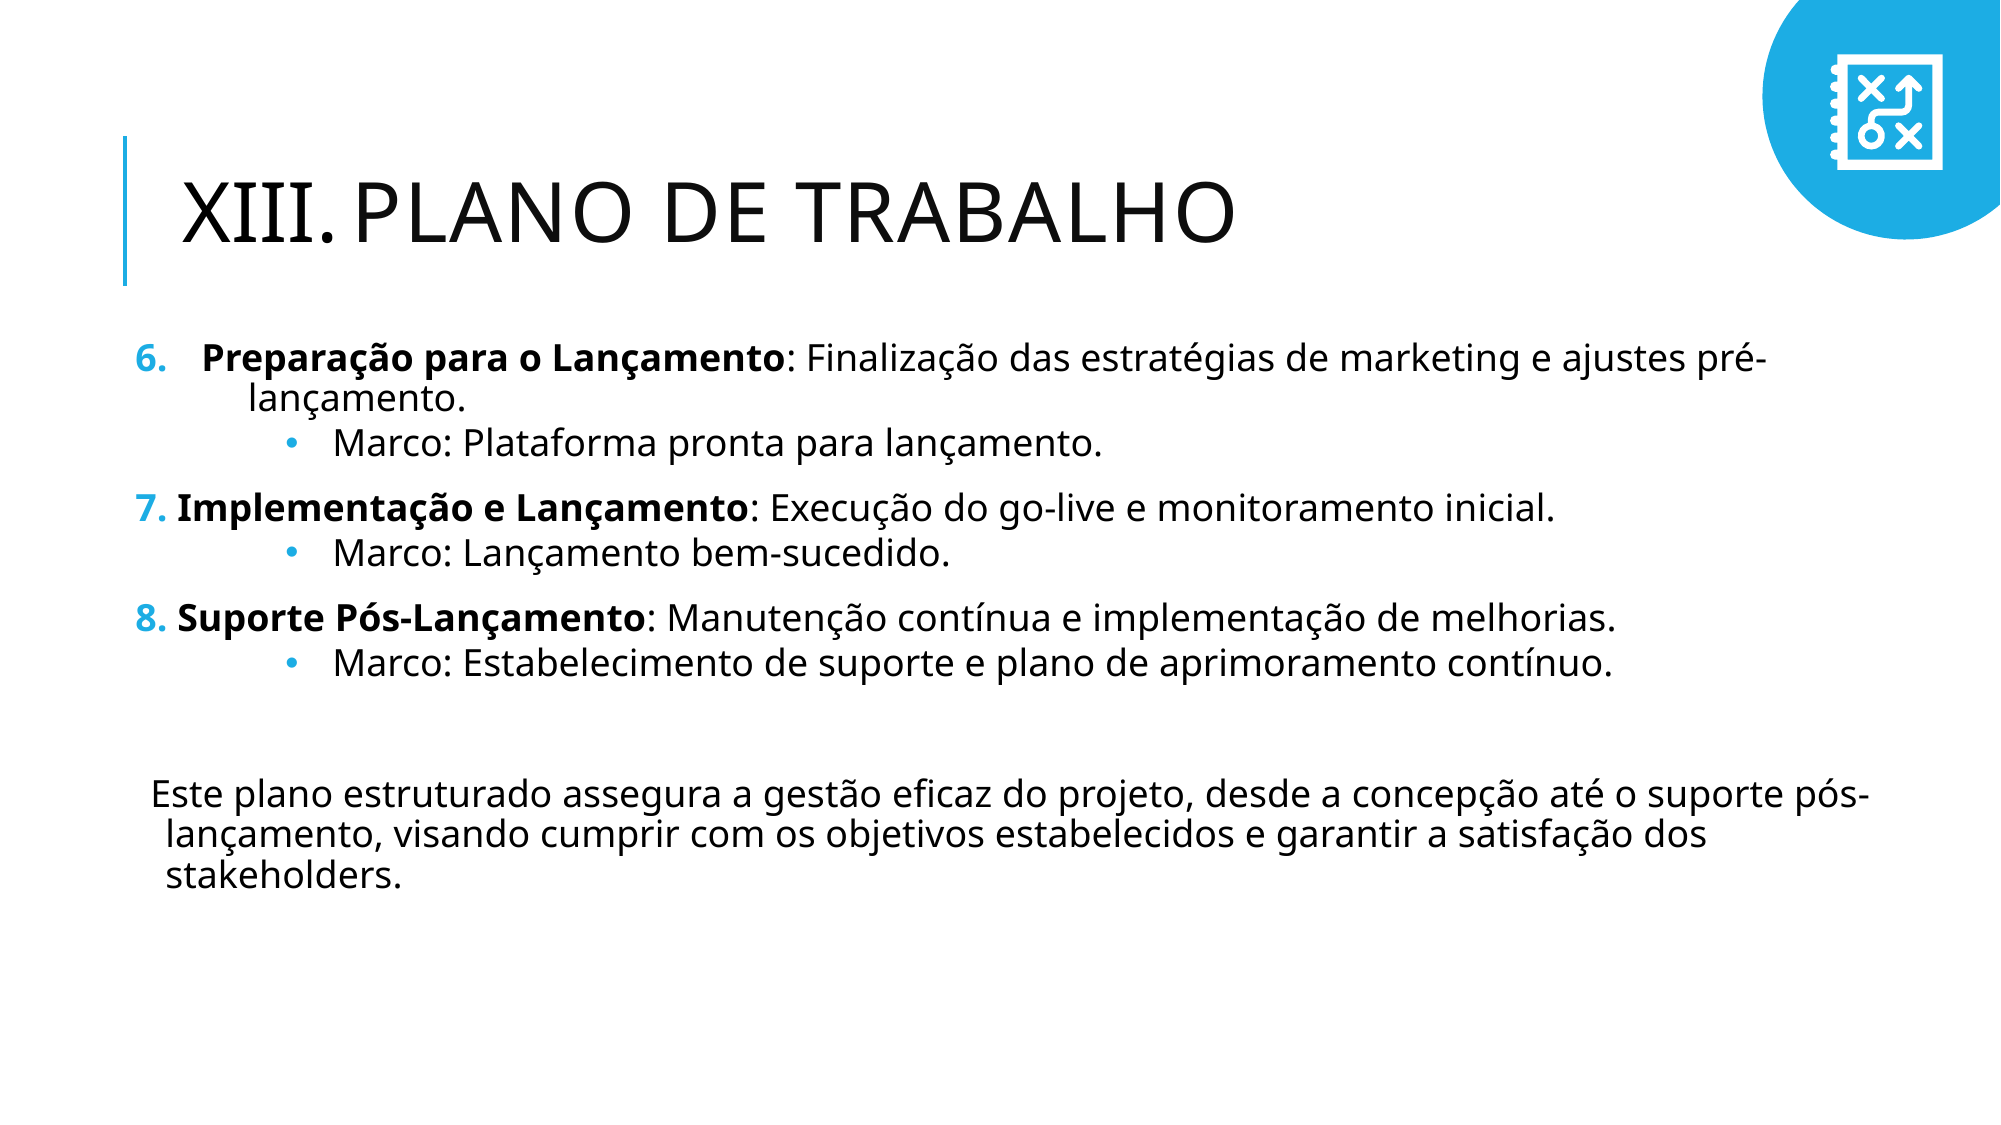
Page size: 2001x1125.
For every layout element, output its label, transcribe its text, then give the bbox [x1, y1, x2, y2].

list Preparação para o Lançamento: Finalização das estratégias de marketing e ajustes pré-lançamento. Marco: Plataforma pronta para lançamento. Implementação e Lançamento: Execução do go-live e monitoramento inicial. Marco: Lançamento bem-sucedido. Suporte Pós-Lançamento: Manutenção contínua e implementação de melhorias. Marco: Estabelecimento de suporte e plano de aprimoramento contínuo. Este plano estruturado assegura a gestão eficaz do projeto, desde a concepção até o suporte pós-lançamento, visando cumprir com os objetivos estabelecidos e garantir a satisfação dos stakeholders. [127, 331, 1952, 1096]
title Plano De Trabalho [168, 96, 1763, 331]
text_box [1762, 0, 2000, 240]
